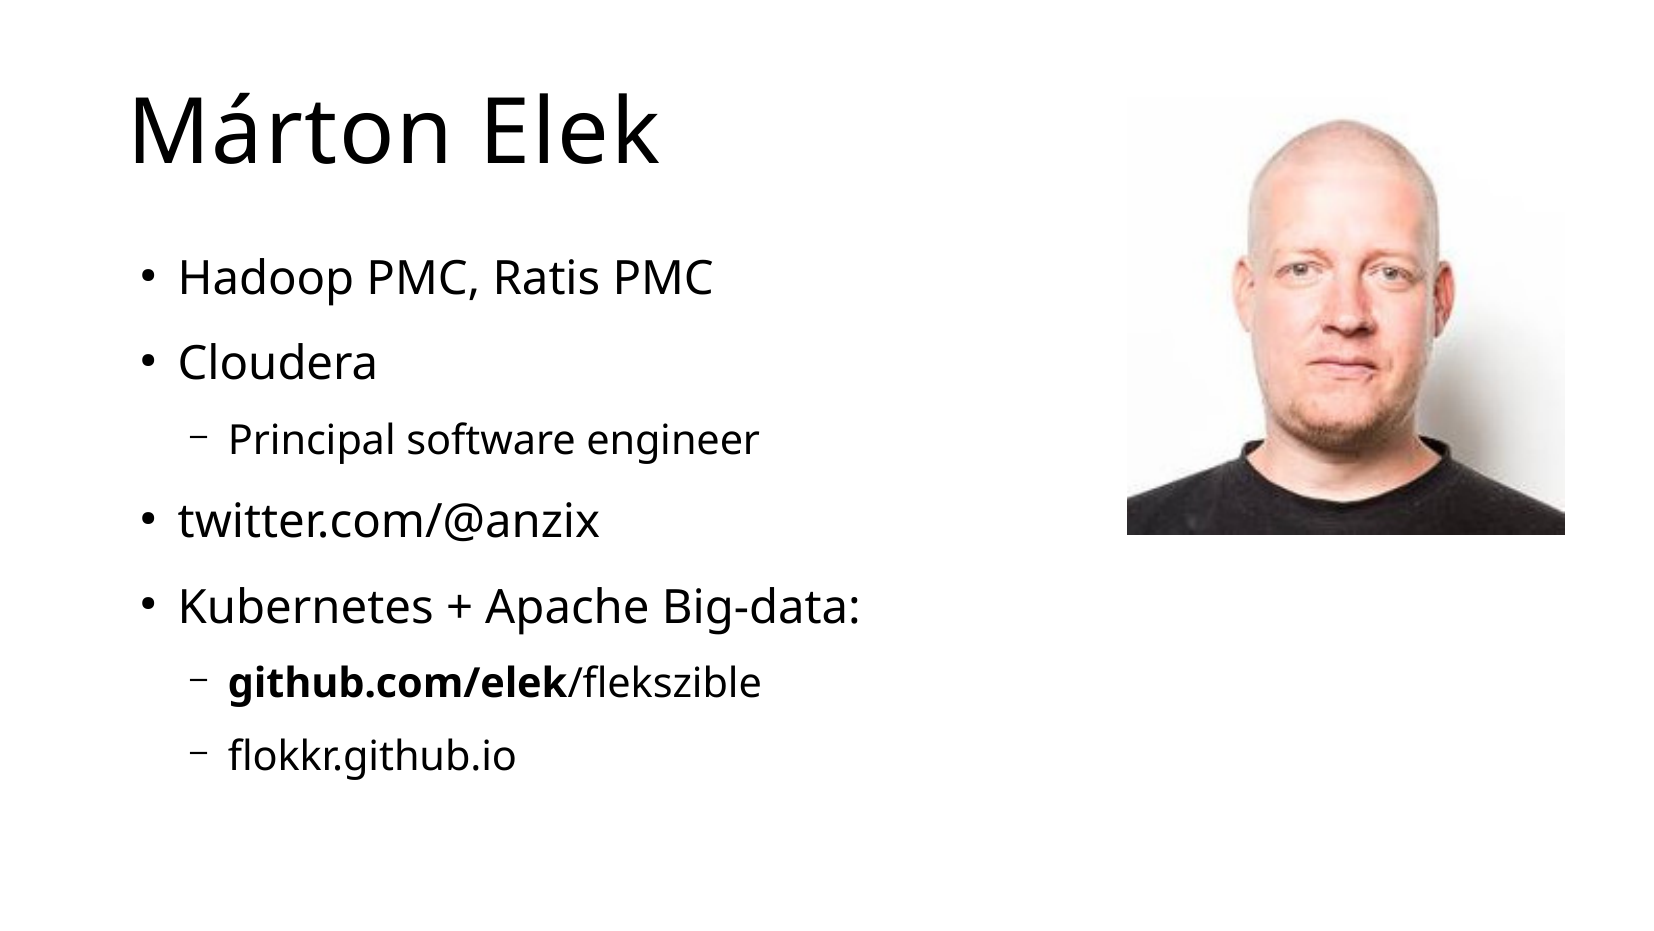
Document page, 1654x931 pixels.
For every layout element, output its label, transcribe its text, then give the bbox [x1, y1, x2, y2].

picture [1127, 97, 1565, 535]
list Hadoop PMC, Ratis PMC Cloudera Principal software engineer twitter.com/@anzix Kubernetes + Apache Big-data: github.com/elek/flekszible flokkr.github.io [127, 244, 1527, 784]
title Márton Elek [127, 69, 1552, 187]
